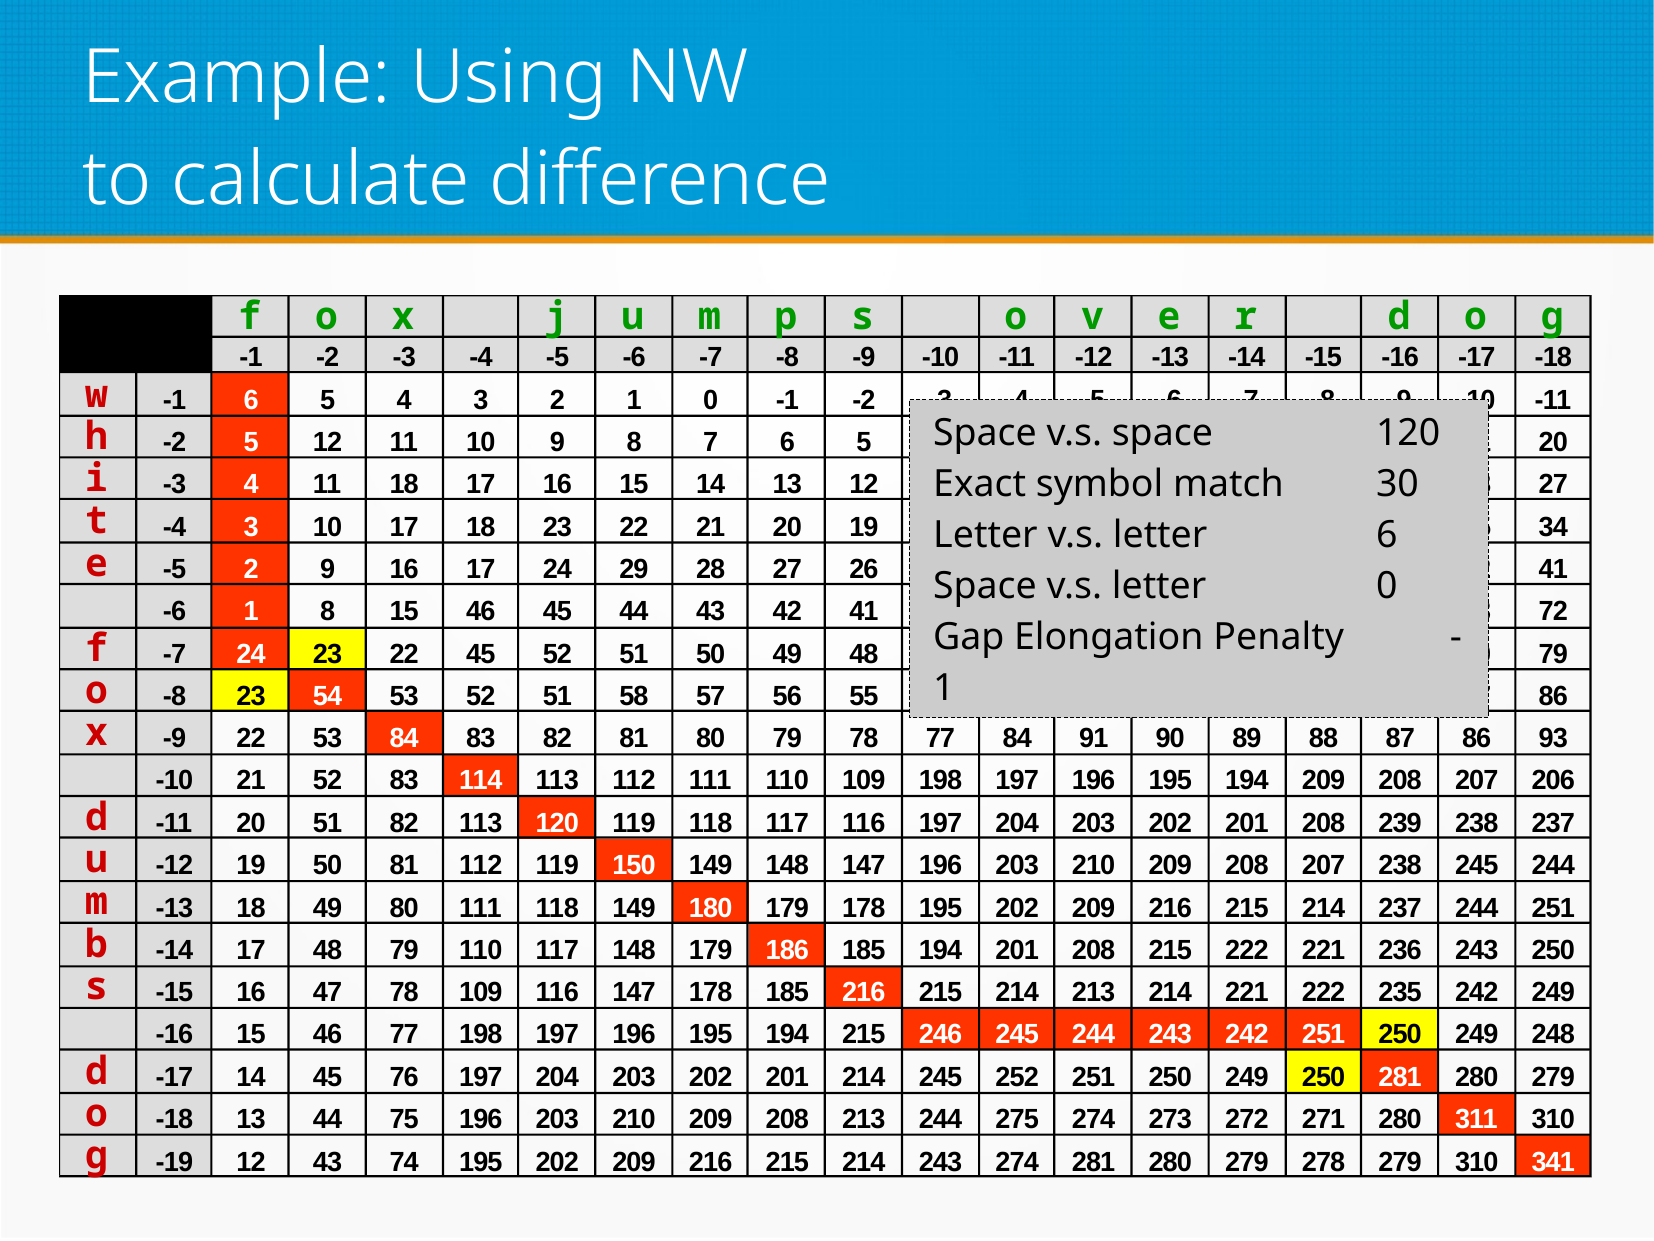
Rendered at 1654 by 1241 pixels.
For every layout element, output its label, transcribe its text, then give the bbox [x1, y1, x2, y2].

title Example: Using NW to calculate difference [82, 19, 1571, 227]
text_box Space v.s. space 120 Exact symbol match 30 Letter v.s. letter 6 Space v.s. letter 0 Gap Elongation Penalty -1 [909, 426, 1489, 691]
picture [0, 233, 1654, 1241]
